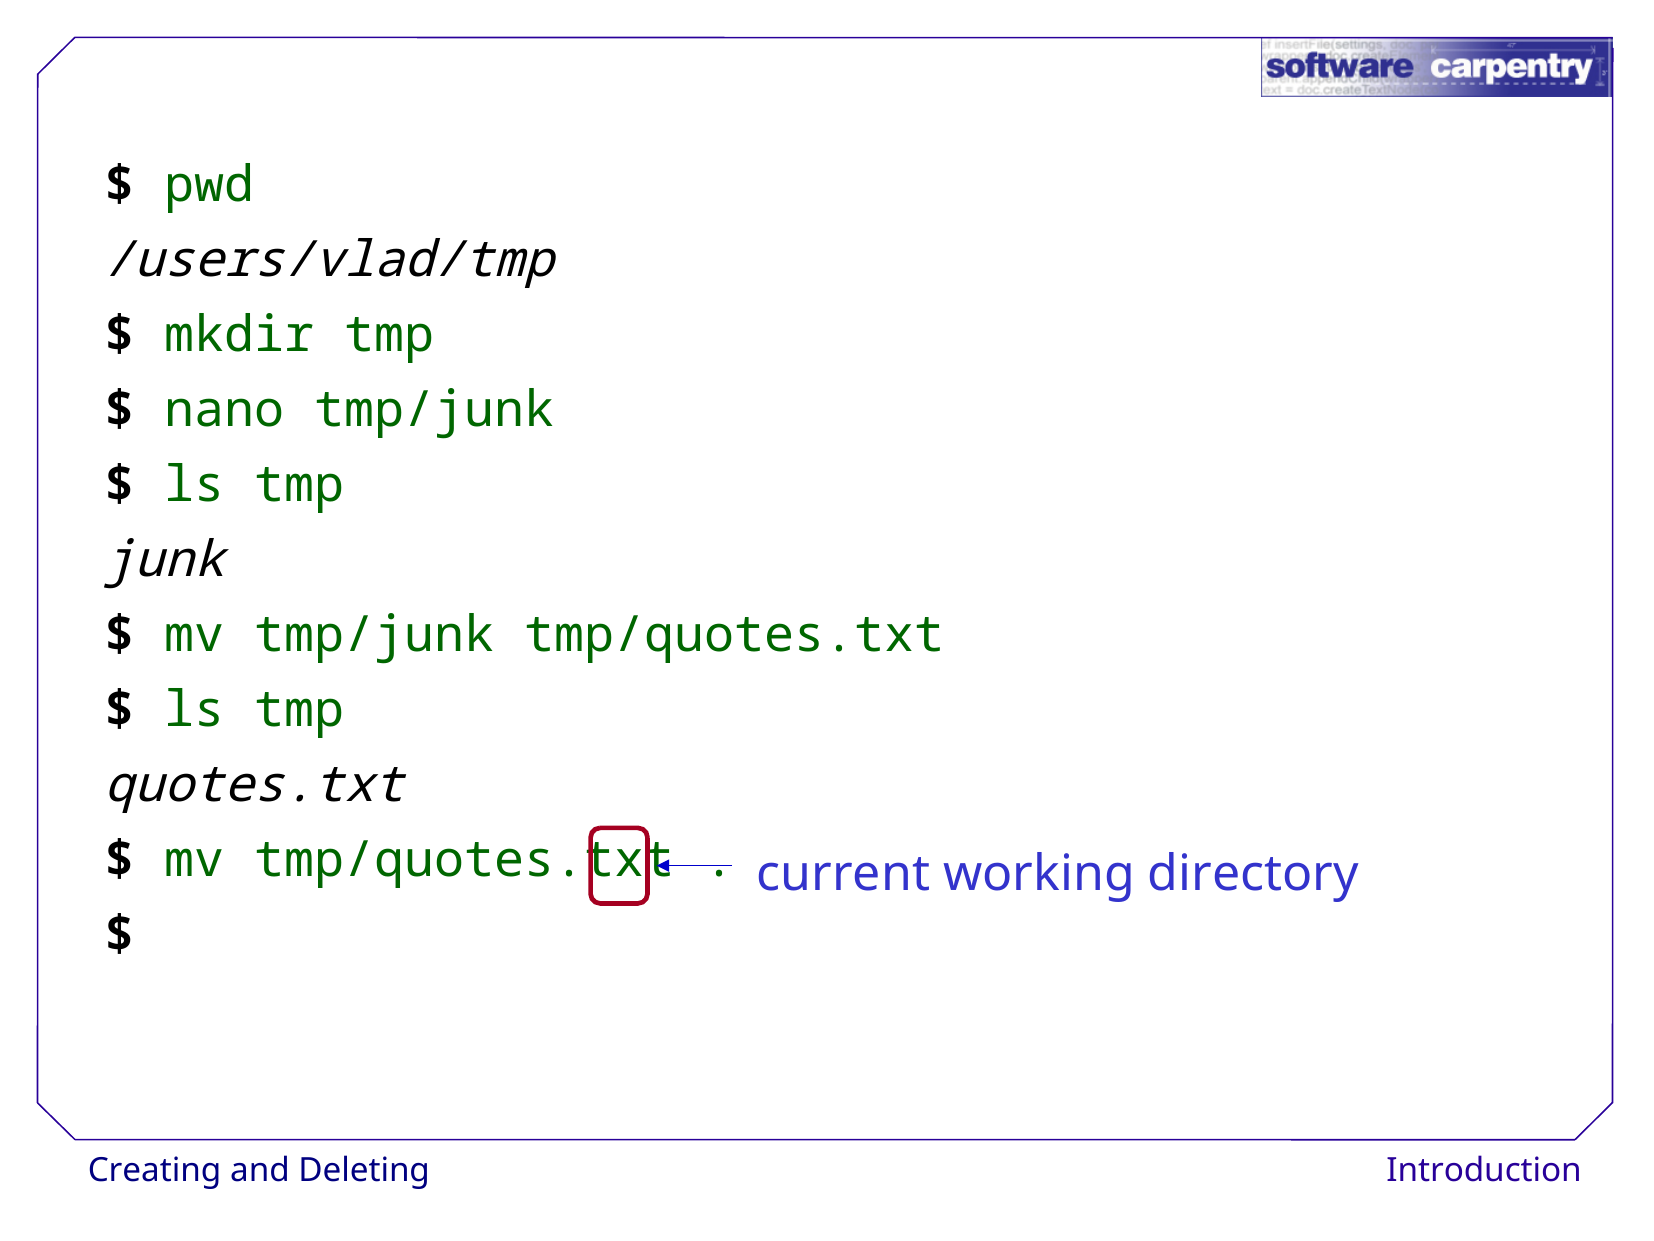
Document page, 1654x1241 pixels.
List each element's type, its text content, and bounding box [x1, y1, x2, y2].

text_box current working directory [741, 818, 1602, 1074]
text_box $ pwd /users/vlad/tmp $ mkdir tmp $ nano tmp/junk $ ls tmp junk $ mv tmp/junk tmp/quotes.txt $ ls tmp quotes.txt $ mv tmp/quotes.txt . $ [89, 128, 1512, 1121]
picture [1261, 39, 1613, 97]
